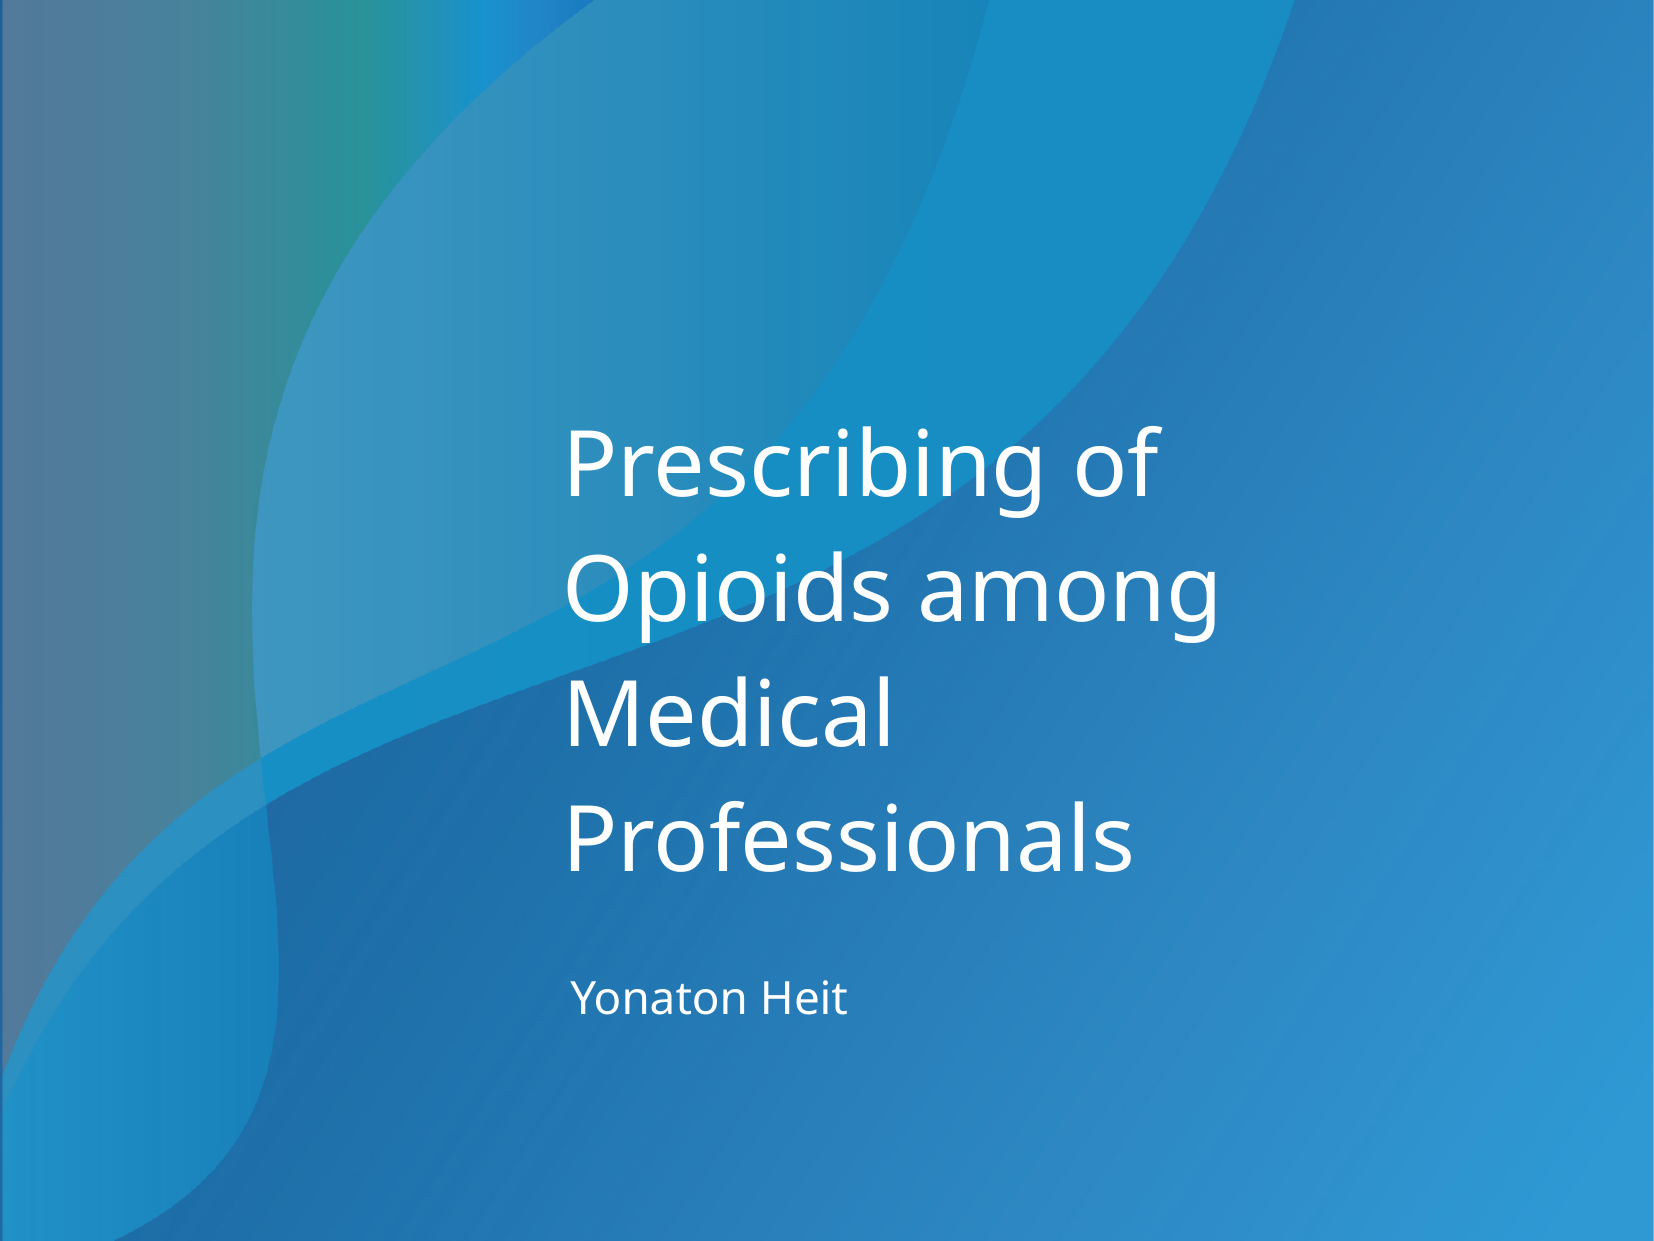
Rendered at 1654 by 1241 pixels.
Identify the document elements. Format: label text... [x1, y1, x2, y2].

picture [0, 0, 1654, 1241]
title Prescribing of Opioids among Medical Professionals [562, 434, 1489, 863]
subtitle Yonaton Heit [570, 927, 1262, 1066]
